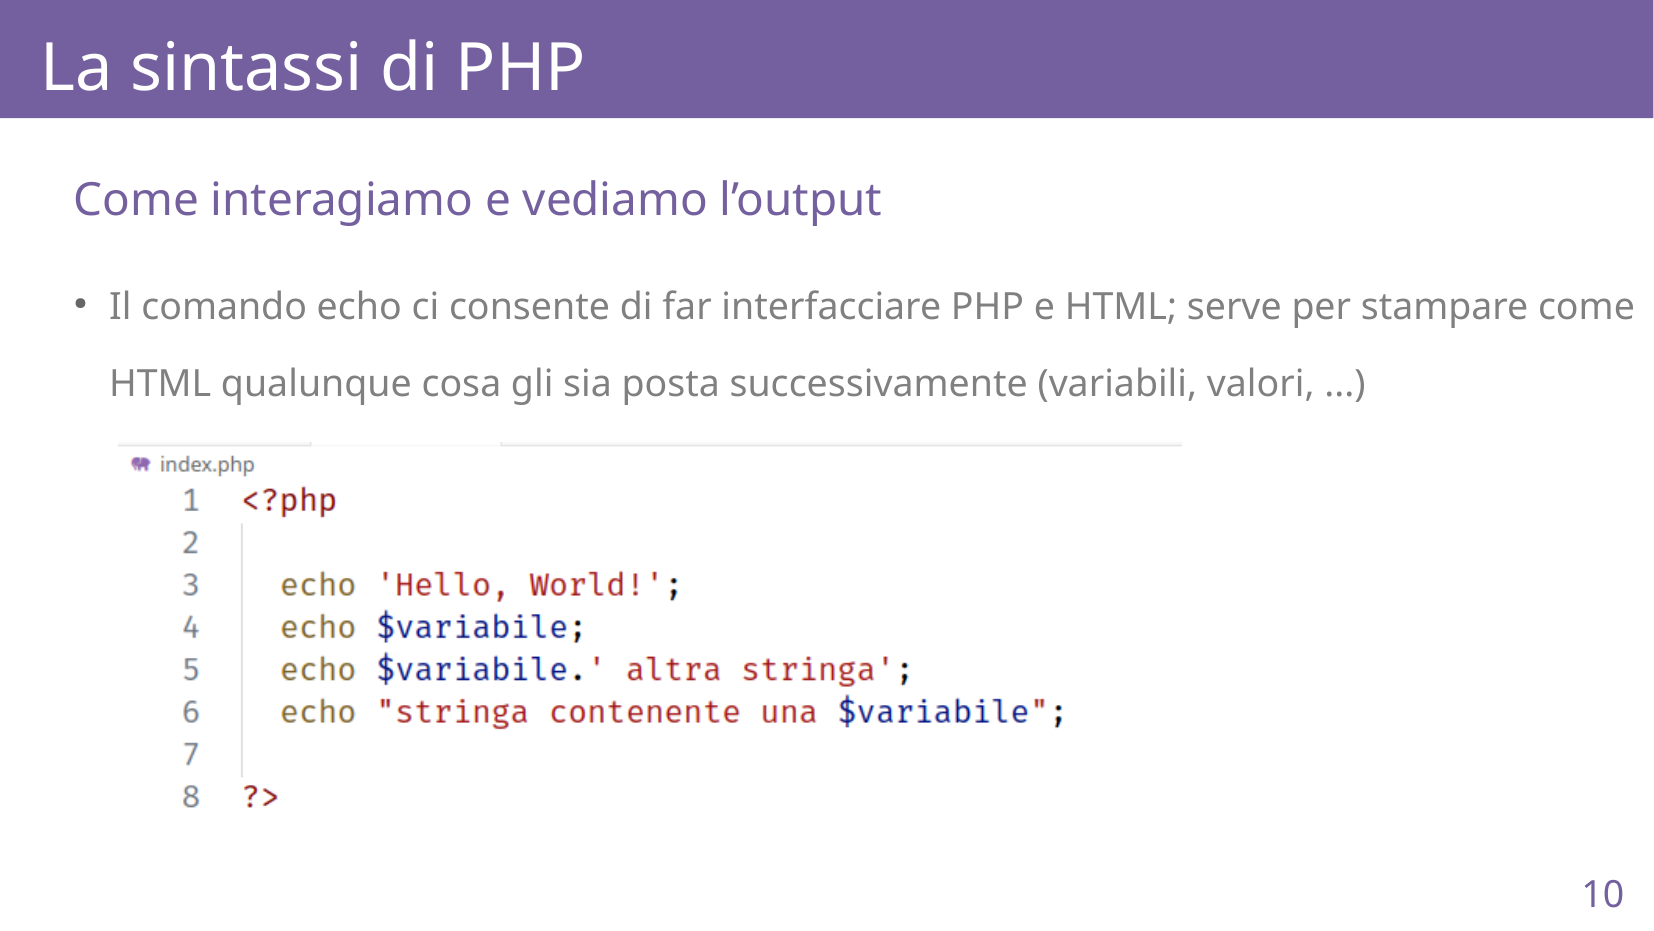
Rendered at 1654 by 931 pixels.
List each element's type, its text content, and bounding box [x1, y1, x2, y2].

text_box Come interagiamo e vediamo l’output [59, 158, 1107, 229]
text_box <numero> [1513, 860, 1654, 931]
picture [118, 442, 1182, 817]
text_box Il comando echo ci consente di far interfacciare PHP e HTML; serve per stampare come HTML qualunque cosa gli sia posta successivamente (variabili, valori, ...) [59, 246, 1598, 532]
text_box La sintassi di PHP [25, 11, 523, 107]
text_box [0, 0, 1654, 119]
